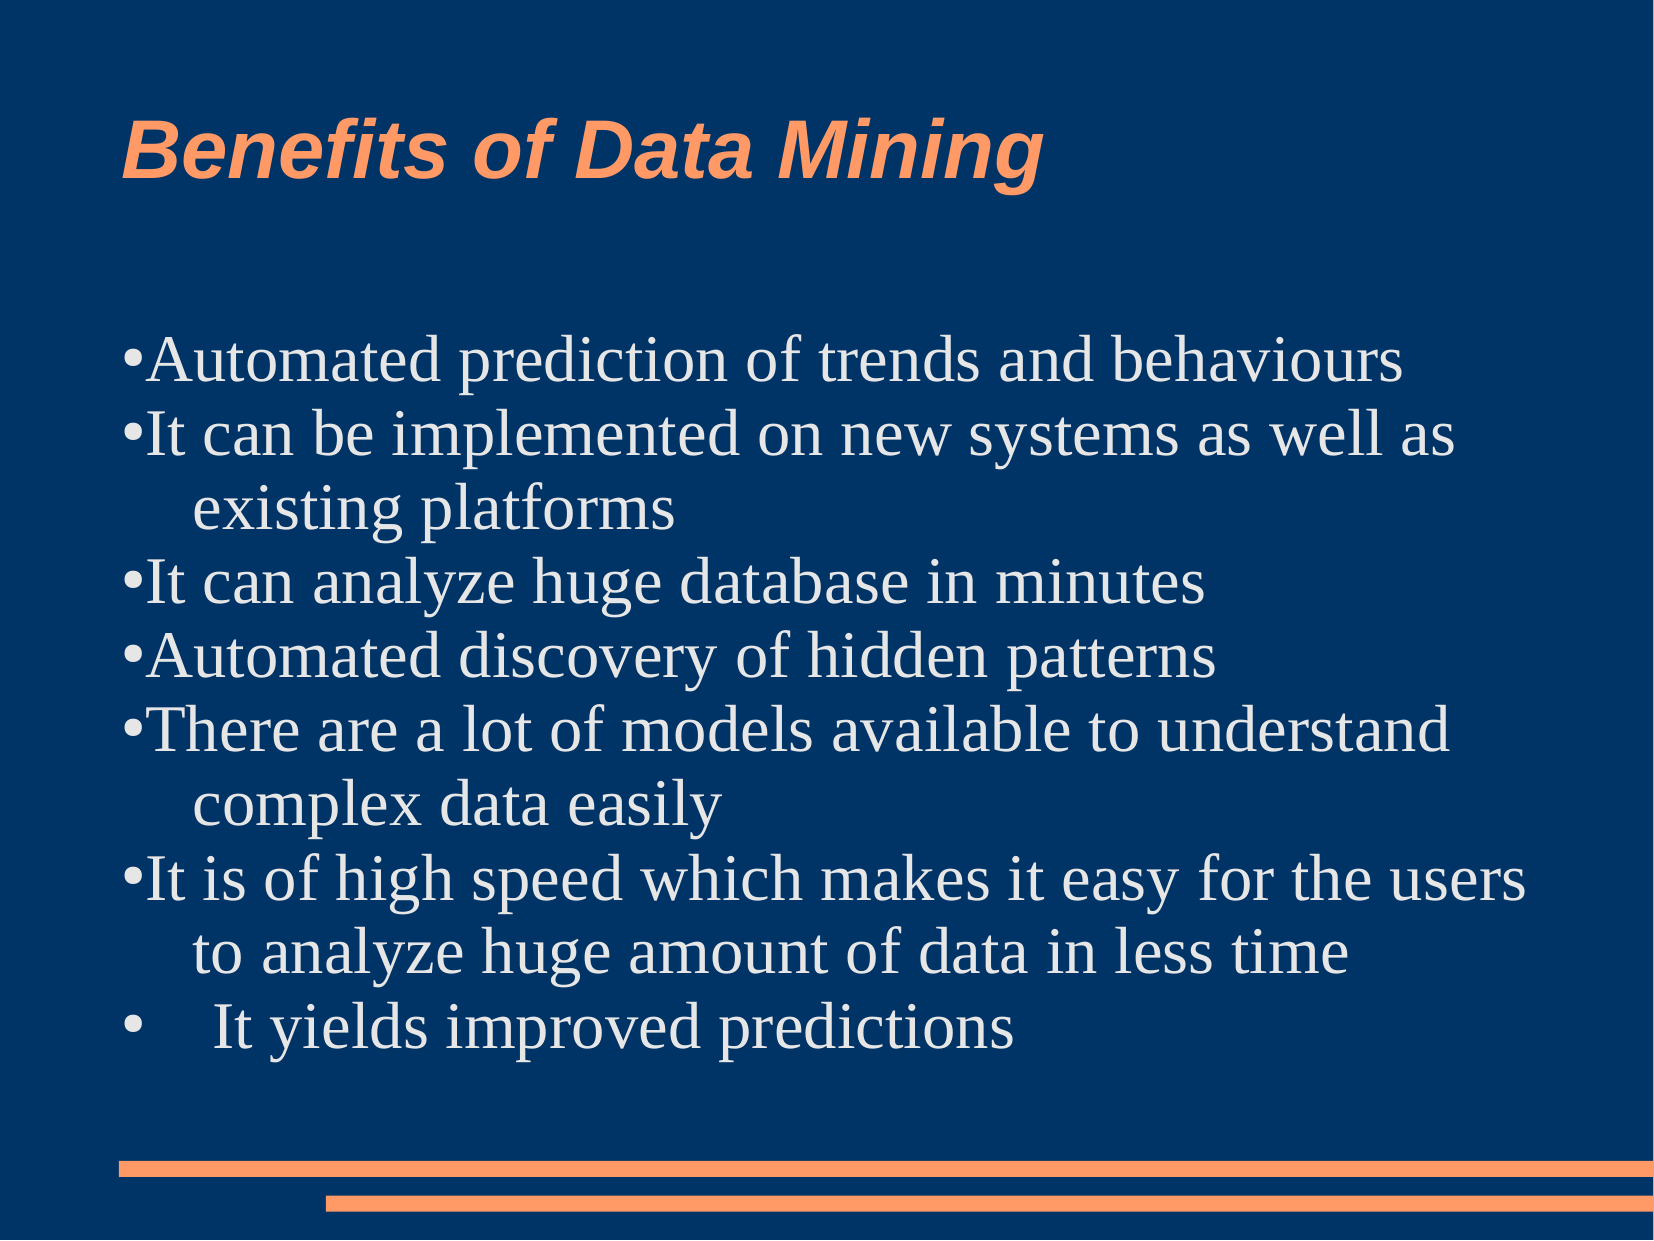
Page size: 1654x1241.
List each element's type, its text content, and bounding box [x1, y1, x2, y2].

list Automated prediction of trends and behaviours It can be implemented on new systems as well as existing platforms It can analyze huge database in minutes Automated discovery of hidden patterns There are a lot of models available to understand complex data easily It is of high speed which makes it easy for the users to analyze huge amount of data in less time It yields improved predictions [121, 322, 1561, 1063]
title Benefits of Data Mining [121, 46, 1534, 254]
